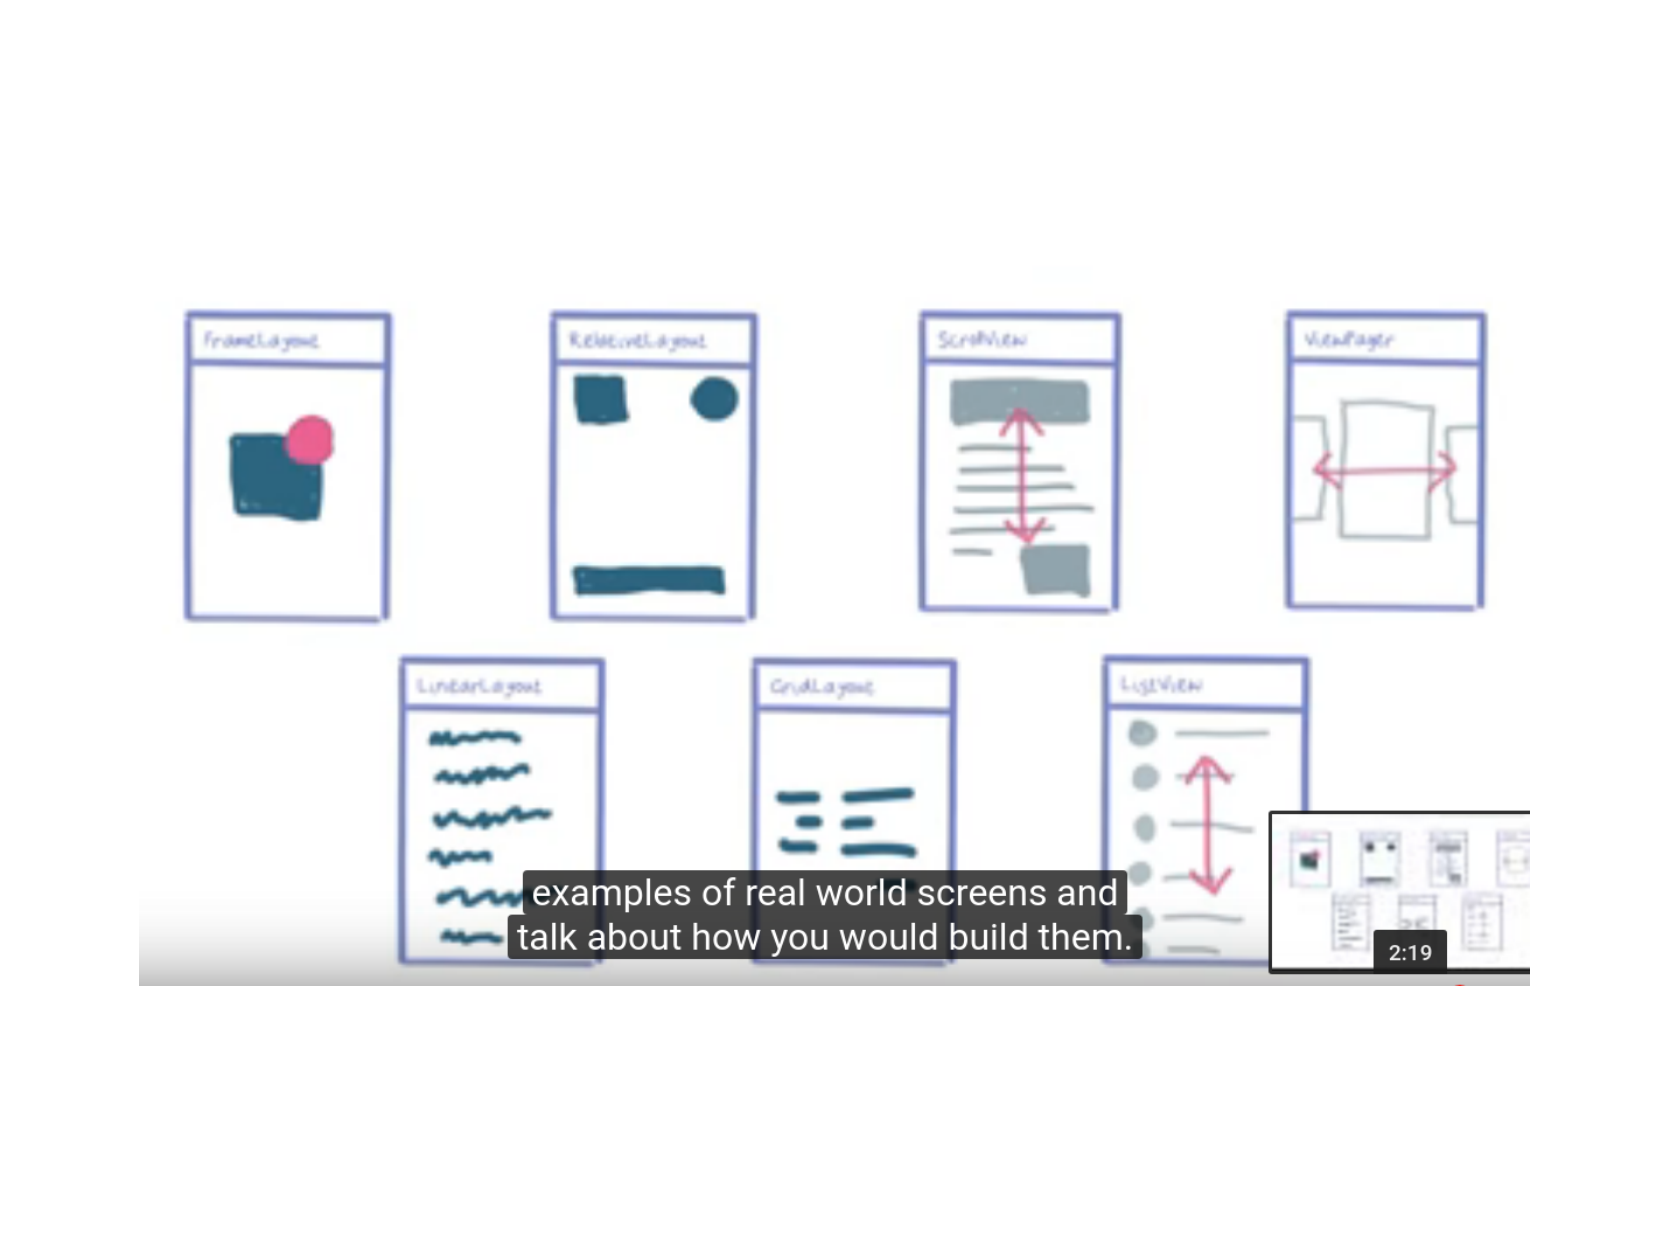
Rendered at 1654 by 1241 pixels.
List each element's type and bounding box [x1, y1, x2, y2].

picture [139, 265, 1530, 986]
